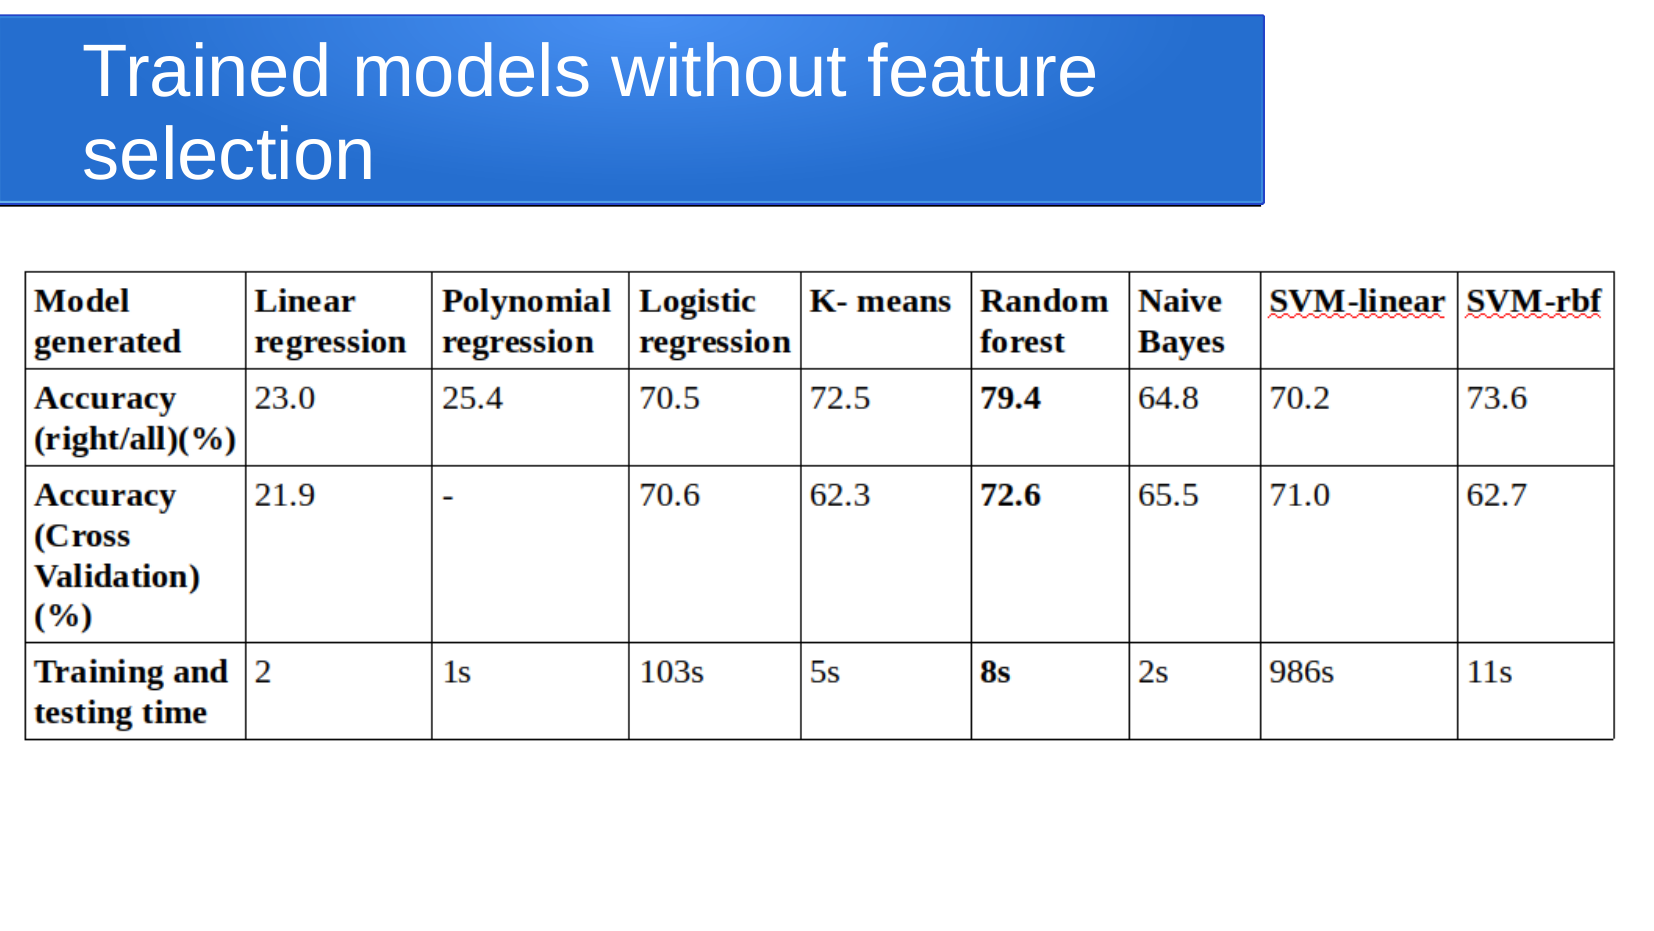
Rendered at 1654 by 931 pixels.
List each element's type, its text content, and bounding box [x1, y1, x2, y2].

title Trained models without feature selection [82, 29, 1235, 196]
picture [17, 262, 1623, 751]
